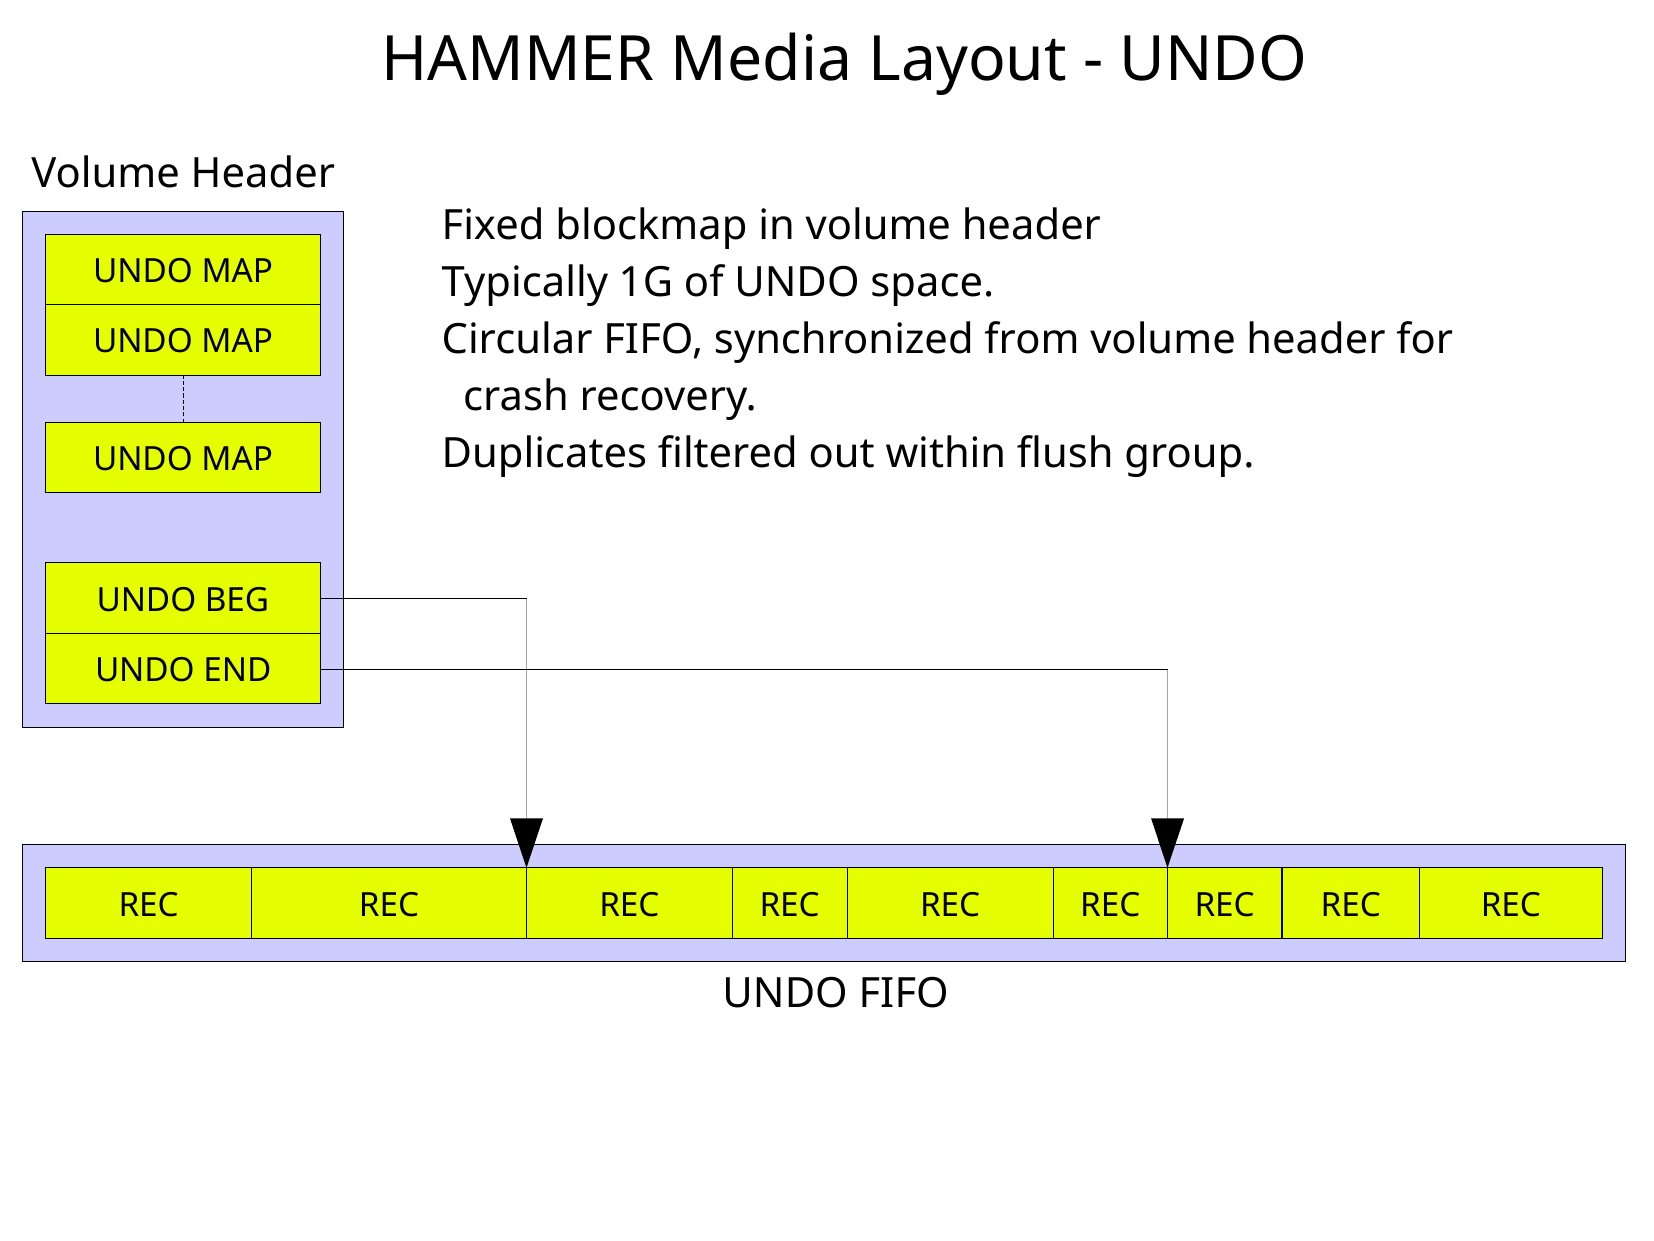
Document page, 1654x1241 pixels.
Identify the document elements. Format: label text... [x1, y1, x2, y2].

text_box [22, 844, 1626, 962]
text_box UNDO MAP [45, 422, 321, 493]
text_box REC [1167, 867, 1282, 939]
text_box REC [251, 867, 526, 939]
text_box UNDO FIFO [554, 952, 1117, 1029]
text_box UNDO MAP [45, 304, 321, 376]
text_box Fixed blockmap in volume header Typically 1G of UNDO space. Circular FIFO, synchronized from volume header for crash recovery. Duplicates filtered out within flush group. [426, 187, 1654, 496]
text_box [528, 844, 1166, 867]
text_box UNDO MAP [45, 234, 321, 304]
text_box [22, 211, 344, 728]
text_box REC [732, 867, 848, 939]
text_box Volume Header [4, 132, 362, 210]
text_box [321, 599, 344, 669]
text_box HAMMER Media Layout - UNDO [114, 9, 1575, 104]
text_box REC [526, 867, 732, 939]
text_box REC [848, 867, 1053, 939]
text_box REC [45, 867, 251, 939]
text_box REC [1053, 867, 1167, 939]
text_box REC [1420, 867, 1603, 939]
text_box UNDO BEG [45, 562, 321, 634]
text_box REC [1282, 867, 1420, 939]
text_box UNDO END [45, 634, 321, 704]
